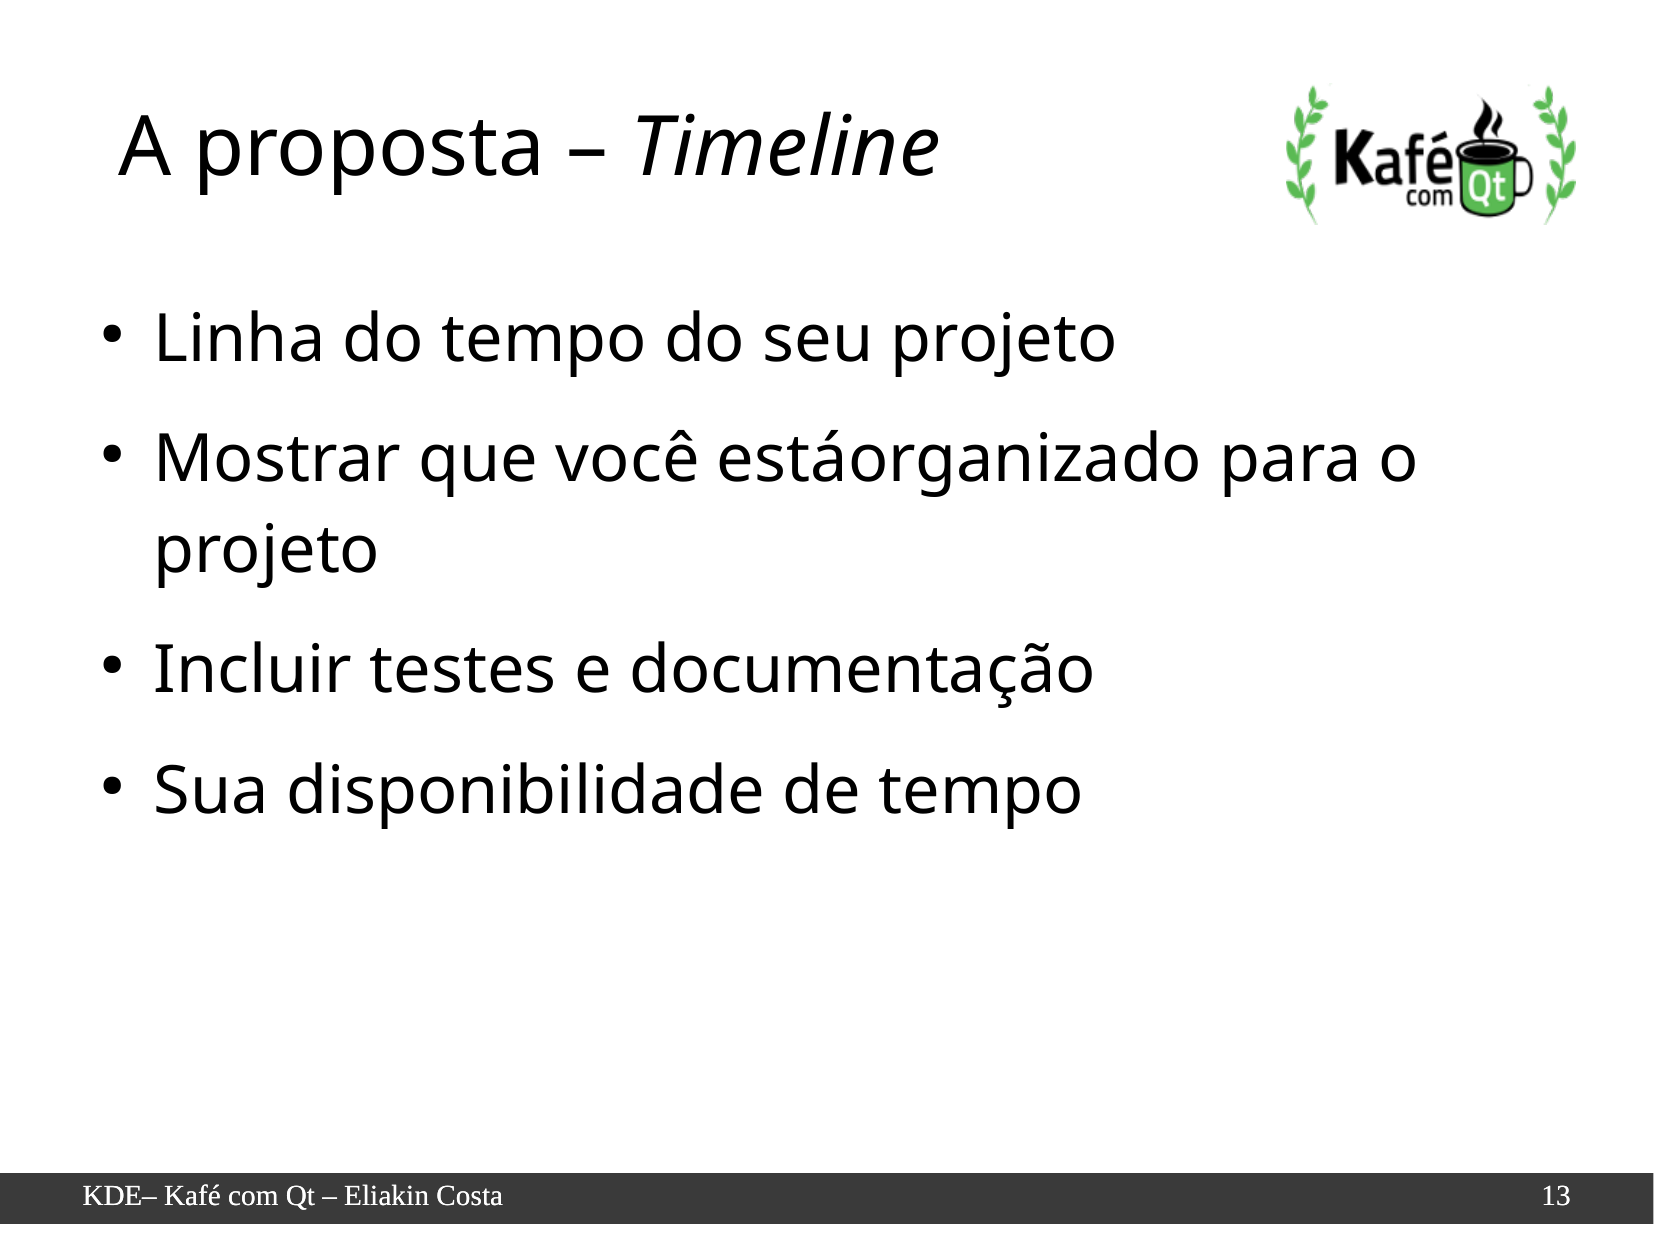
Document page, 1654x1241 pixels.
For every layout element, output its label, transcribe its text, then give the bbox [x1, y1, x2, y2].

picture [1286, 83, 1576, 225]
list Linha do tempo do seu projeto Mostrar que você estáorganizado para o projeto Incluir testes e documentação Sua disponibilidade de tempo [82, 290, 1571, 1156]
title A proposta – Timeline [82, 30, 1276, 257]
